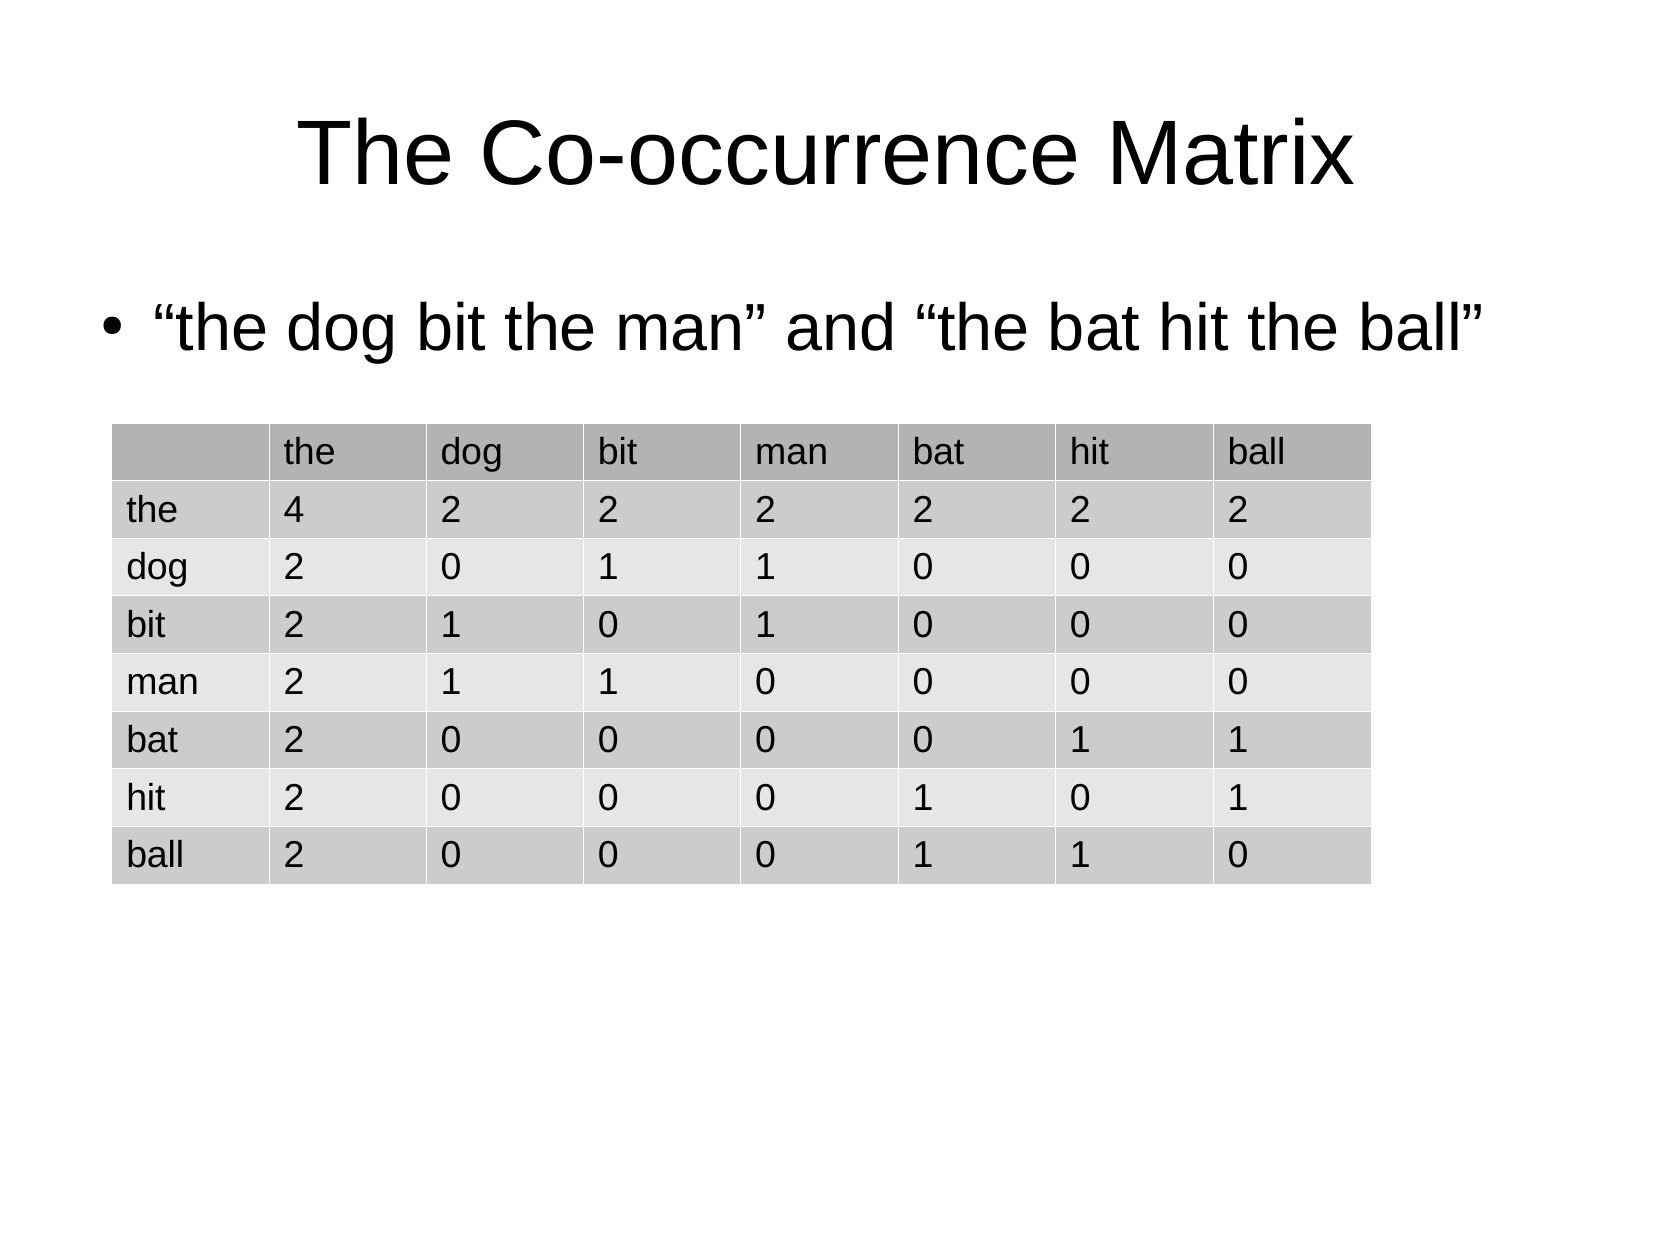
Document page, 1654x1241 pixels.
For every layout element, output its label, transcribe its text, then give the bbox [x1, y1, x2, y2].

table_cell 2 [427, 481, 583, 538]
table_header bit [584, 424, 740, 480]
table_cell 2 [270, 712, 426, 768]
table_header the [270, 424, 426, 480]
table_cell 1 [1056, 712, 1213, 768]
table_cell 0 [1214, 827, 1371, 884]
table_cell 0 [584, 712, 740, 768]
table_cell 0 [1056, 654, 1213, 711]
table_cell 4 [270, 481, 426, 538]
table_cell 2 [584, 481, 740, 538]
table_cell 0 [1214, 654, 1371, 711]
table_cell 1 [1056, 827, 1213, 884]
table_cell 0 [427, 712, 583, 768]
table_cell 0 [741, 654, 898, 711]
table_cell dog [112, 539, 269, 595]
table_cell 0 [741, 712, 898, 768]
title The Co-occurrence Matrix [82, 49, 1571, 257]
table_cell 2 [270, 827, 426, 884]
table_cell bit [112, 596, 269, 653]
table_cell 0 [741, 769, 898, 826]
table_cell man [112, 654, 269, 711]
table_cell 0 [899, 539, 1055, 595]
table_cell 0 [584, 596, 740, 653]
table_cell 0 [1056, 539, 1213, 595]
table_cell 2 [1214, 481, 1371, 538]
table_cell the [112, 481, 269, 538]
table_header [112, 424, 269, 480]
table_cell 1 [584, 539, 740, 595]
table_cell bat [112, 712, 269, 768]
table_cell 0 [427, 769, 583, 826]
table_cell 0 [584, 827, 740, 884]
table_cell 2 [270, 539, 426, 595]
table_cell ball [112, 827, 269, 884]
table_cell 1 [899, 769, 1055, 826]
table_cell 2 [899, 481, 1055, 538]
table_header dog [427, 424, 583, 480]
table_header hit [1056, 424, 1213, 480]
table_cell 0 [899, 712, 1055, 768]
table_cell 2 [270, 654, 426, 711]
table_header ball [1214, 424, 1371, 480]
table_cell 0 [899, 596, 1055, 653]
table_cell 0 [427, 539, 583, 595]
table_cell 0 [584, 769, 740, 826]
table_cell 1 [899, 827, 1055, 884]
table_cell 1 [427, 596, 583, 653]
table_cell 0 [899, 654, 1055, 711]
table_cell 2 [270, 769, 426, 826]
table_cell 1 [427, 654, 583, 711]
table_cell 1 [741, 539, 898, 595]
table_cell 1 [1214, 769, 1371, 826]
table_cell 2 [1056, 481, 1213, 538]
table_cell 0 [1056, 769, 1213, 826]
table_cell 0 [1056, 596, 1213, 653]
table_header man [741, 424, 898, 480]
table_cell 2 [741, 481, 898, 538]
table_header bat [899, 424, 1055, 480]
table_cell 0 [427, 827, 583, 884]
table_cell 0 [1214, 539, 1371, 595]
table_cell 2 [270, 596, 426, 653]
table_cell hit [112, 769, 269, 826]
table_cell 0 [741, 827, 898, 884]
table_cell 0 [1214, 596, 1371, 653]
table_cell 1 [584, 654, 740, 711]
list “the dog bit the man” and “the bat hit the ball” [82, 290, 1571, 1010]
table_cell 1 [741, 596, 898, 653]
table_cell 1 [1214, 712, 1371, 768]
